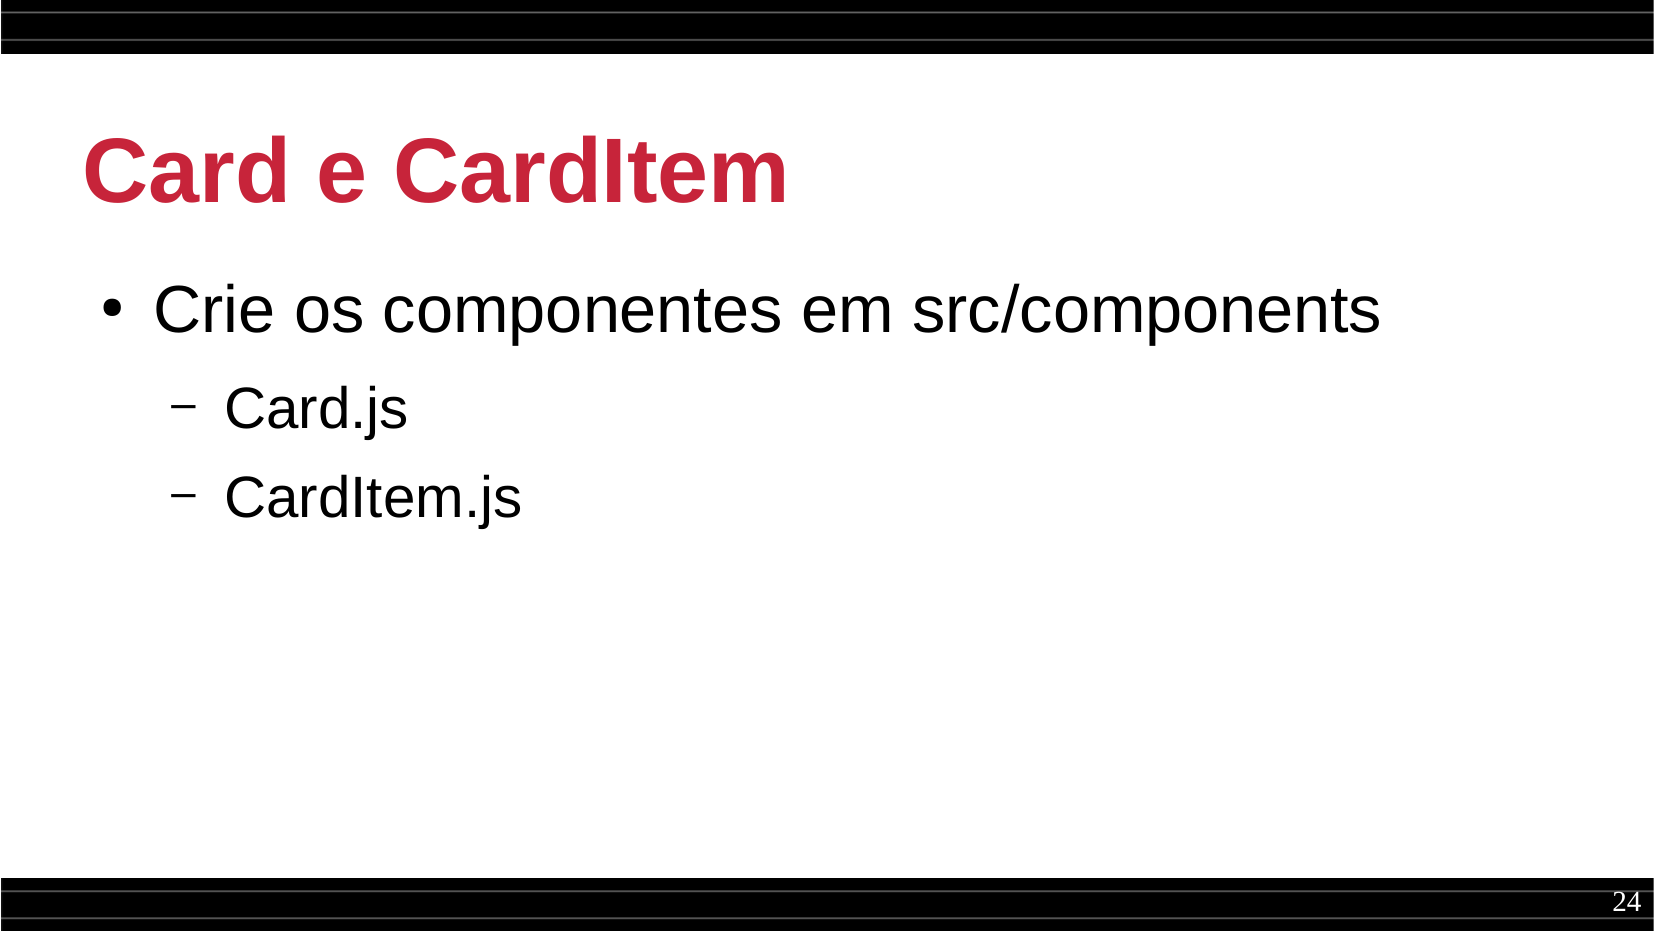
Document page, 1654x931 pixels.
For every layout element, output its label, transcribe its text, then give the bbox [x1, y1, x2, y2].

title Card e CardItem [82, 92, 1571, 249]
picture [1, 0, 1654, 54]
picture [1, 878, 1654, 931]
list Crie os componentes em src/components Card.js CardItem.js [82, 271, 1571, 758]
